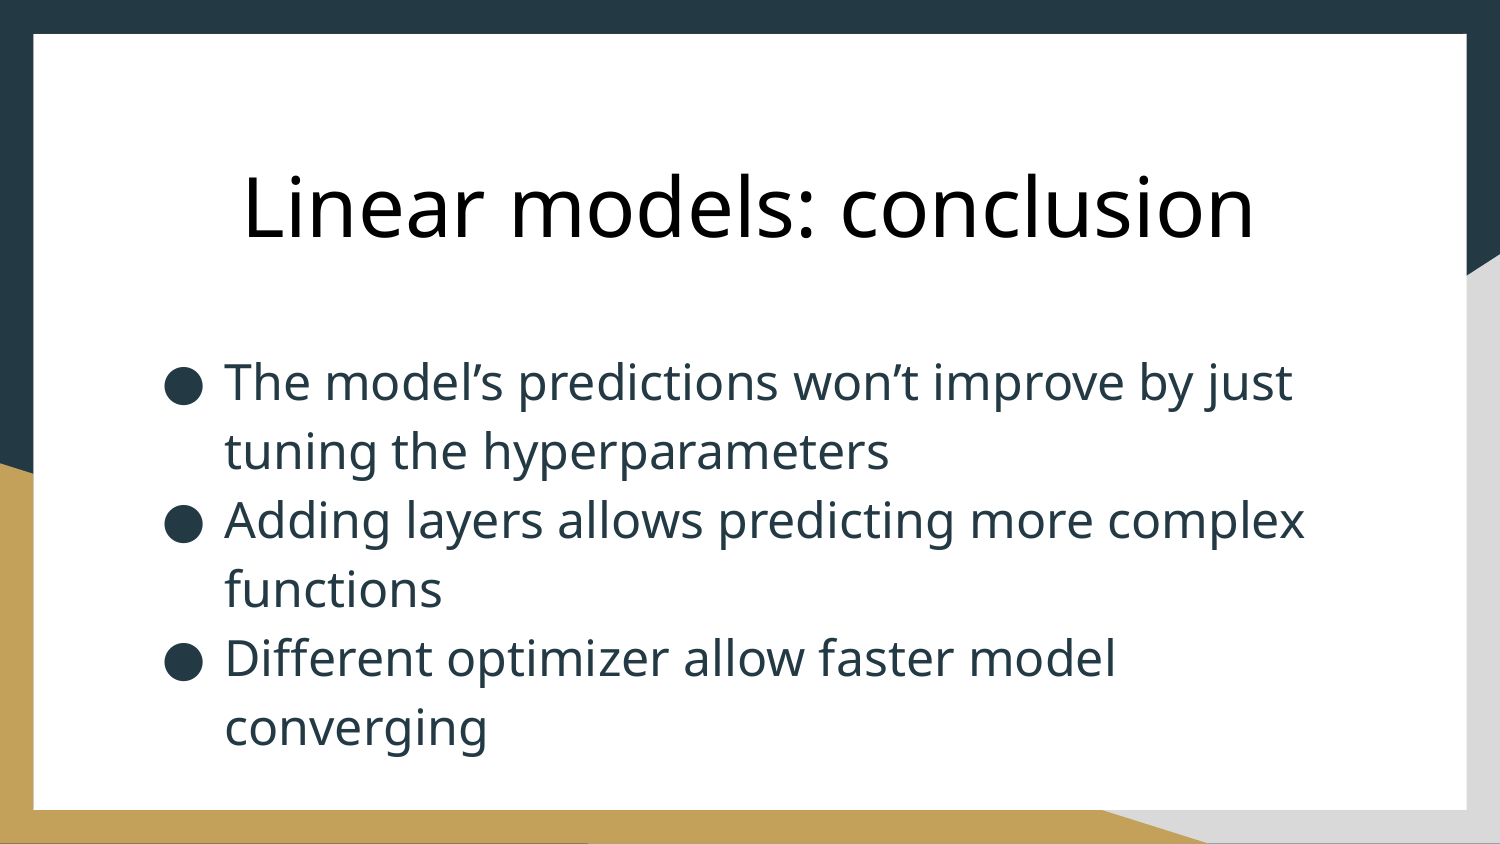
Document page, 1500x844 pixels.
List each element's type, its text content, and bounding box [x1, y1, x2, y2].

list The model’s predictions won’t improve by just tuning the hyperparameters Adding layers allows predicting more complex functions Different optimizer allow faster model converging [134, 326, 1366, 729]
title Linear models: conclusion [134, 138, 1366, 296]
